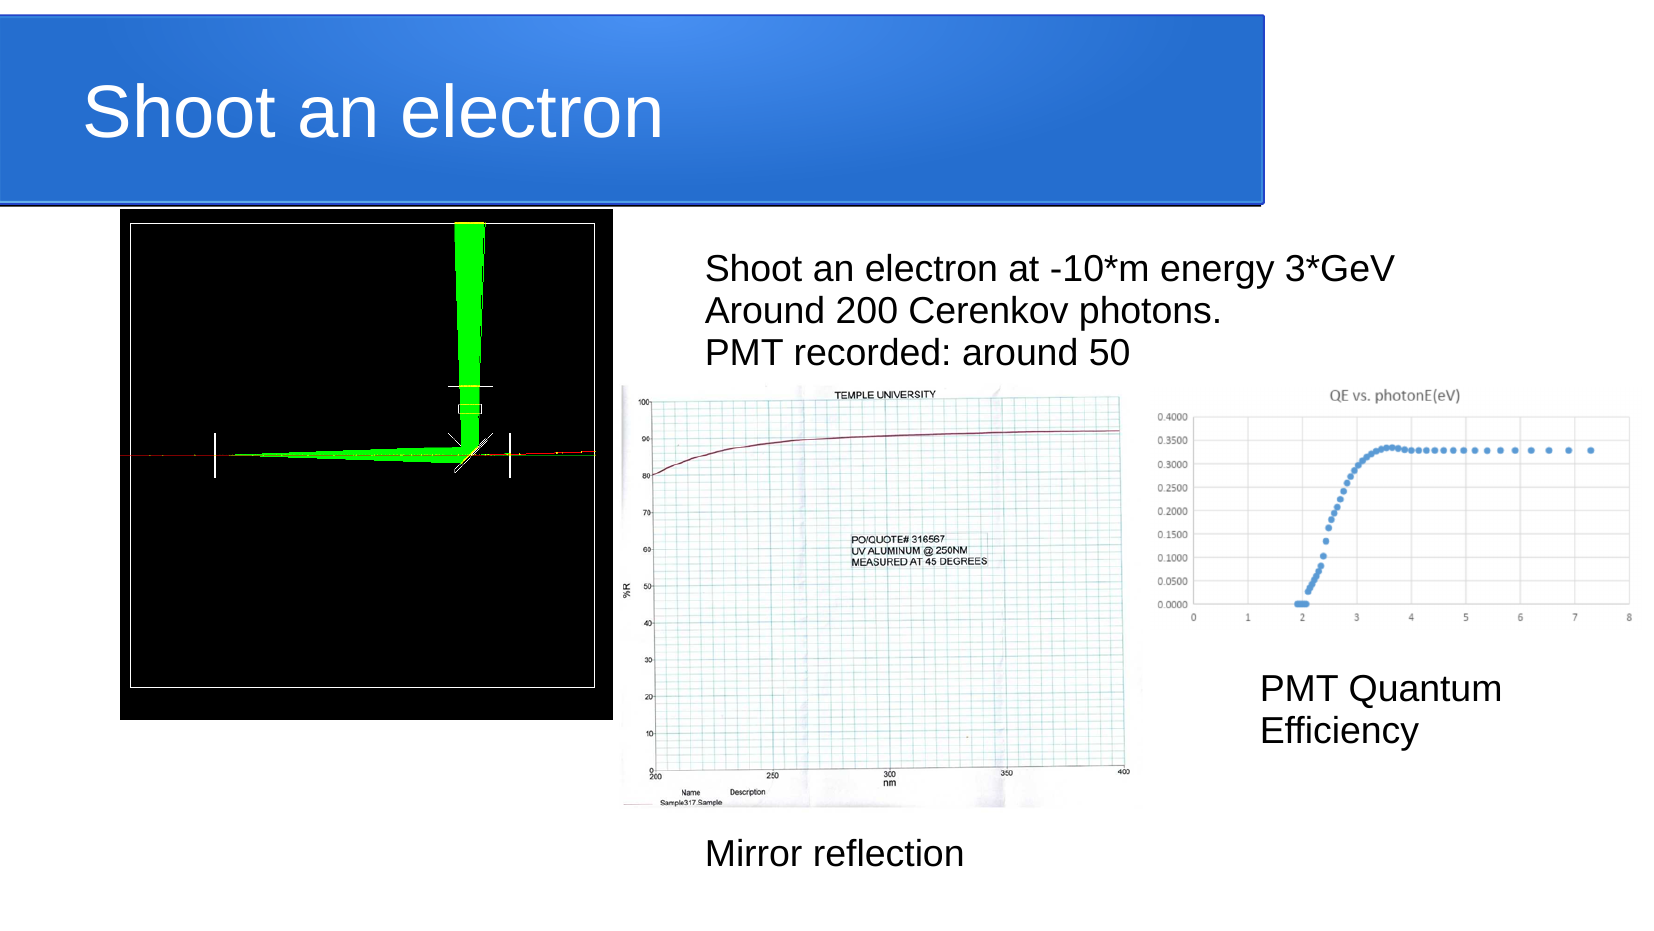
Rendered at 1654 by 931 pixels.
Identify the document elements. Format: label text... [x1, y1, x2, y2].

text_box PMT Quantum Efficiency [1245, 660, 1636, 759]
picture [120, 209, 613, 720]
picture [615, 380, 1143, 813]
picture [1150, 387, 1642, 630]
title Shoot an electron [82, 35, 1235, 189]
text_box Mirror reflection [690, 825, 1096, 924]
text_box Shoot an electron at -10*m energy 3*GeV Around 200 Cerenkov photons. PMT recorded: around 50 [690, 240, 1561, 381]
